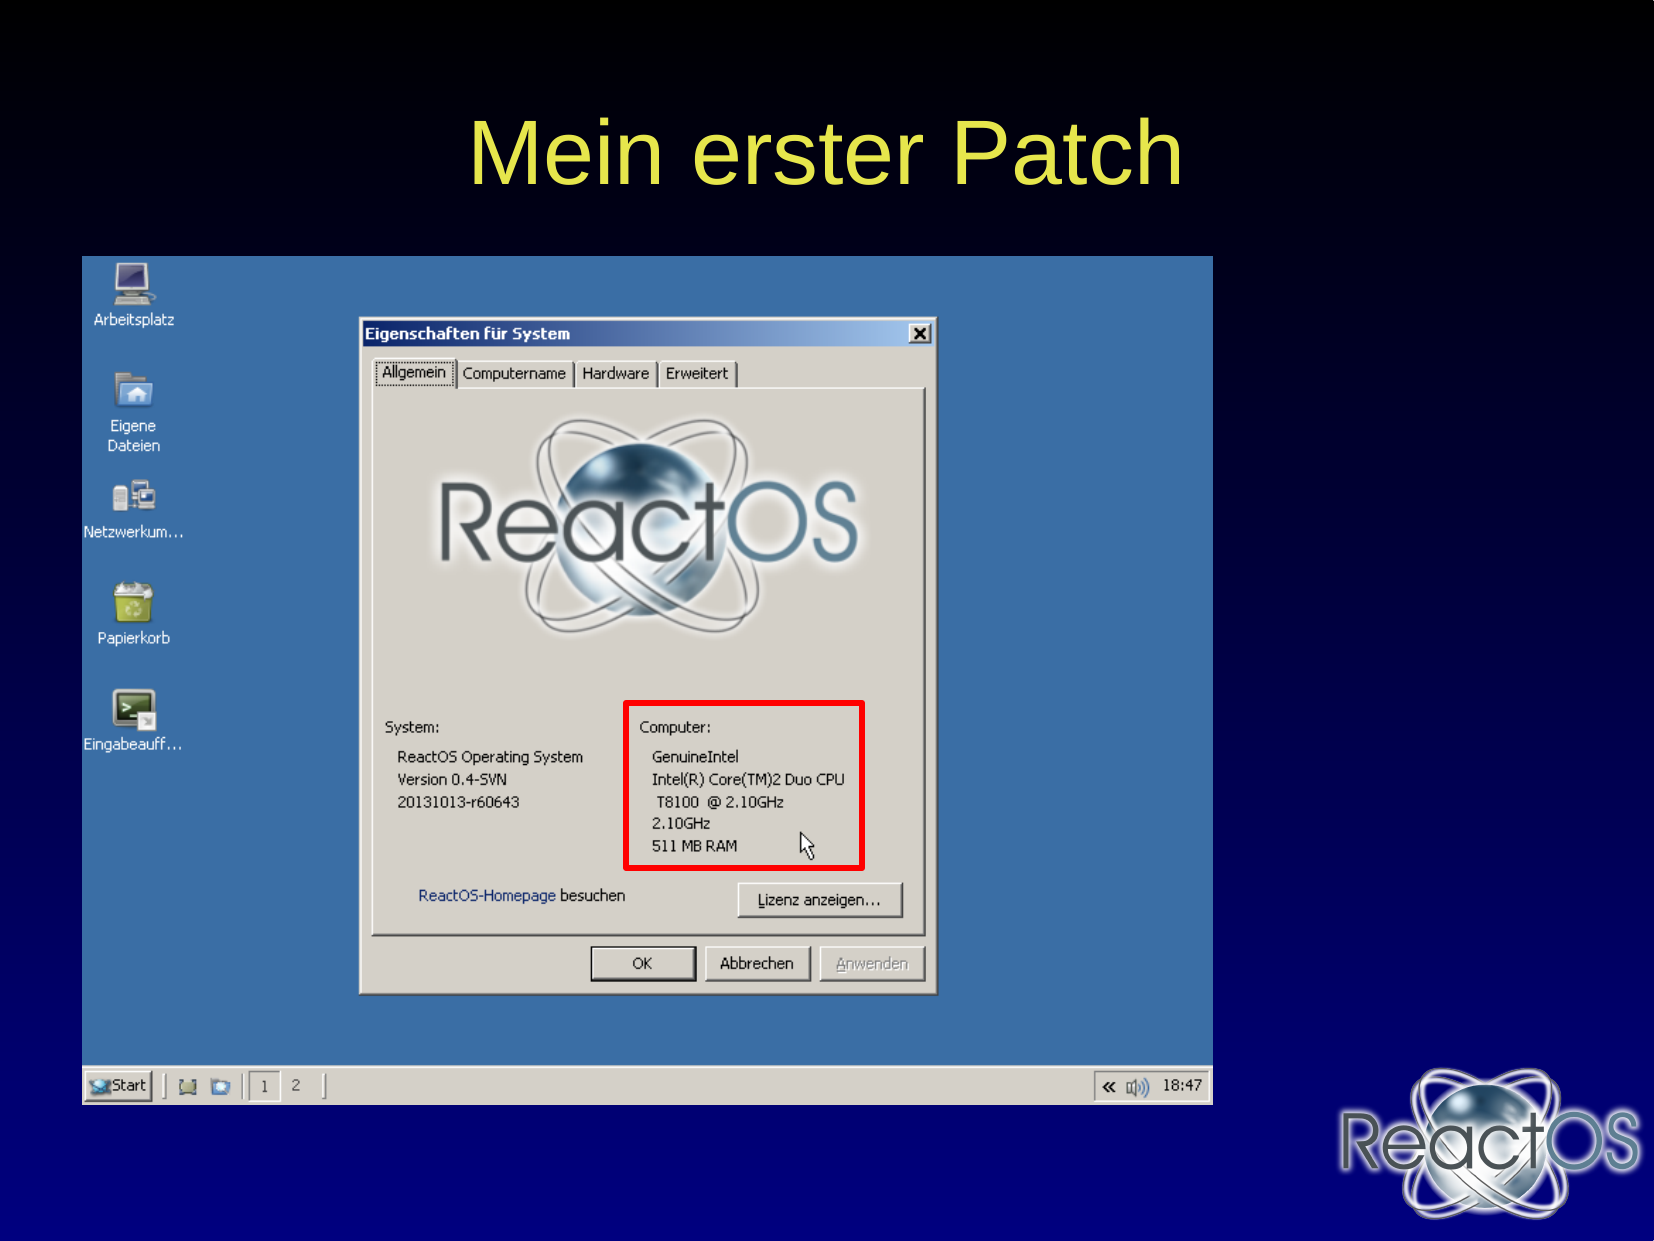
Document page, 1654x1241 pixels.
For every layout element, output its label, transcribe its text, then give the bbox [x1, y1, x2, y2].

picture [82, 256, 1213, 1105]
picture [1328, 1055, 1654, 1235]
title Mein erster Patch [82, 49, 1571, 257]
